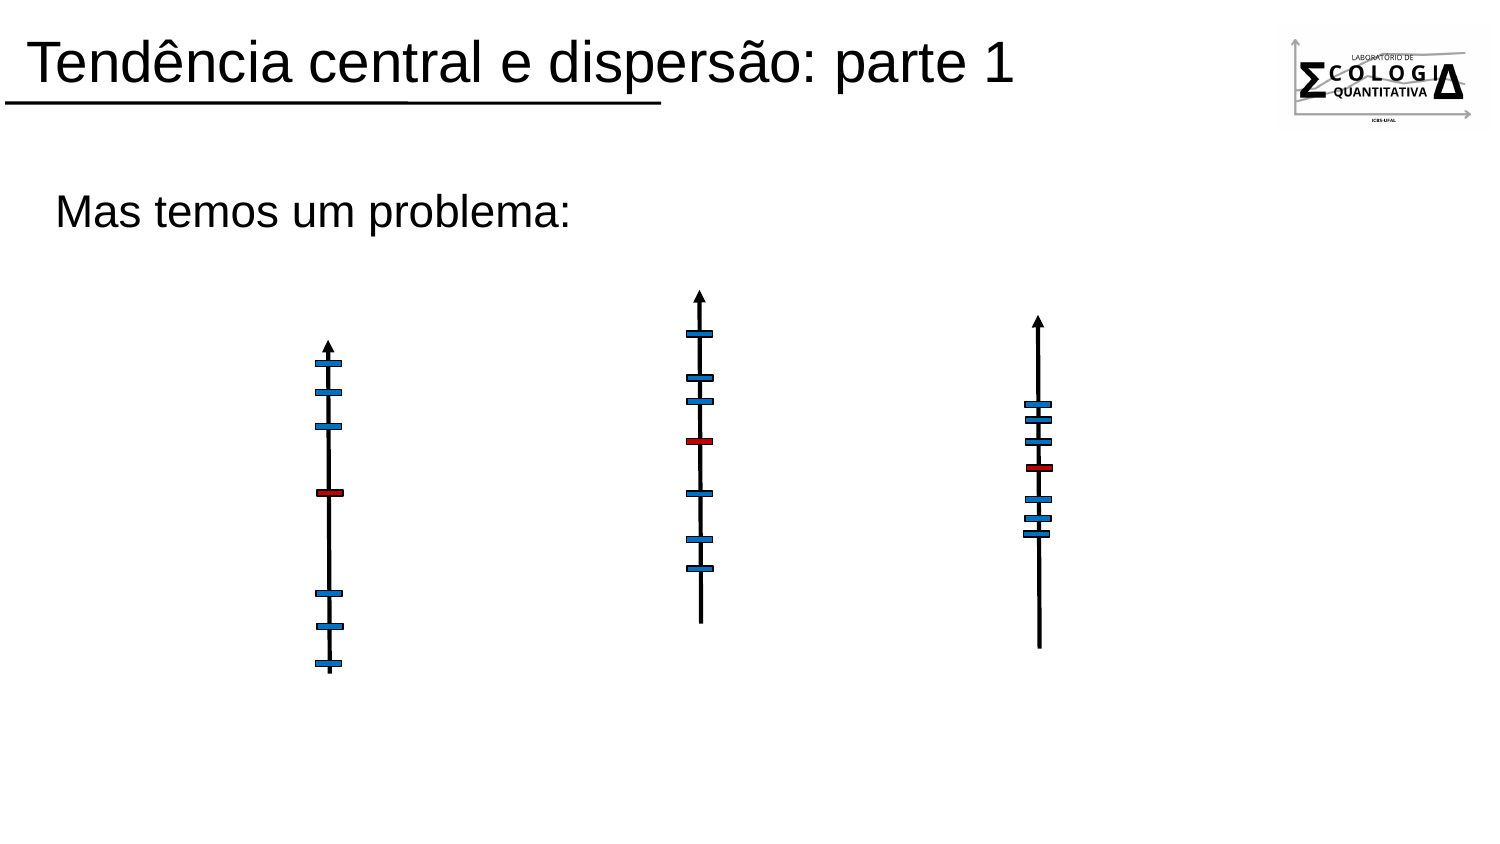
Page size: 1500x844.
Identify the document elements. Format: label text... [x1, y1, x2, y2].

text_box [316, 390, 342, 396]
text_box Mas temos um problema: [40, 174, 1290, 245]
text_box [1025, 401, 1051, 407]
text_box [687, 537, 713, 542]
text_box Tendência central e dispersão: parte 1 [11, 9, 1210, 117]
text_box [317, 623, 343, 629]
text_box [1025, 516, 1051, 522]
text_box [315, 661, 341, 667]
text_box [317, 490, 343, 496]
text_box [1026, 496, 1052, 502]
text_box [1025, 439, 1051, 445]
text_box [687, 566, 713, 572]
text_box [1025, 417, 1051, 423]
text_box [686, 438, 712, 444]
text_box [315, 361, 341, 367]
text_box [316, 423, 342, 429]
text_box [316, 590, 342, 596]
text_box [686, 491, 712, 497]
text_box [1023, 531, 1049, 537]
text_box [687, 375, 713, 381]
text_box [1027, 465, 1053, 471]
picture [1275, 23, 1490, 131]
text_box [687, 399, 713, 405]
text_box [687, 331, 713, 337]
